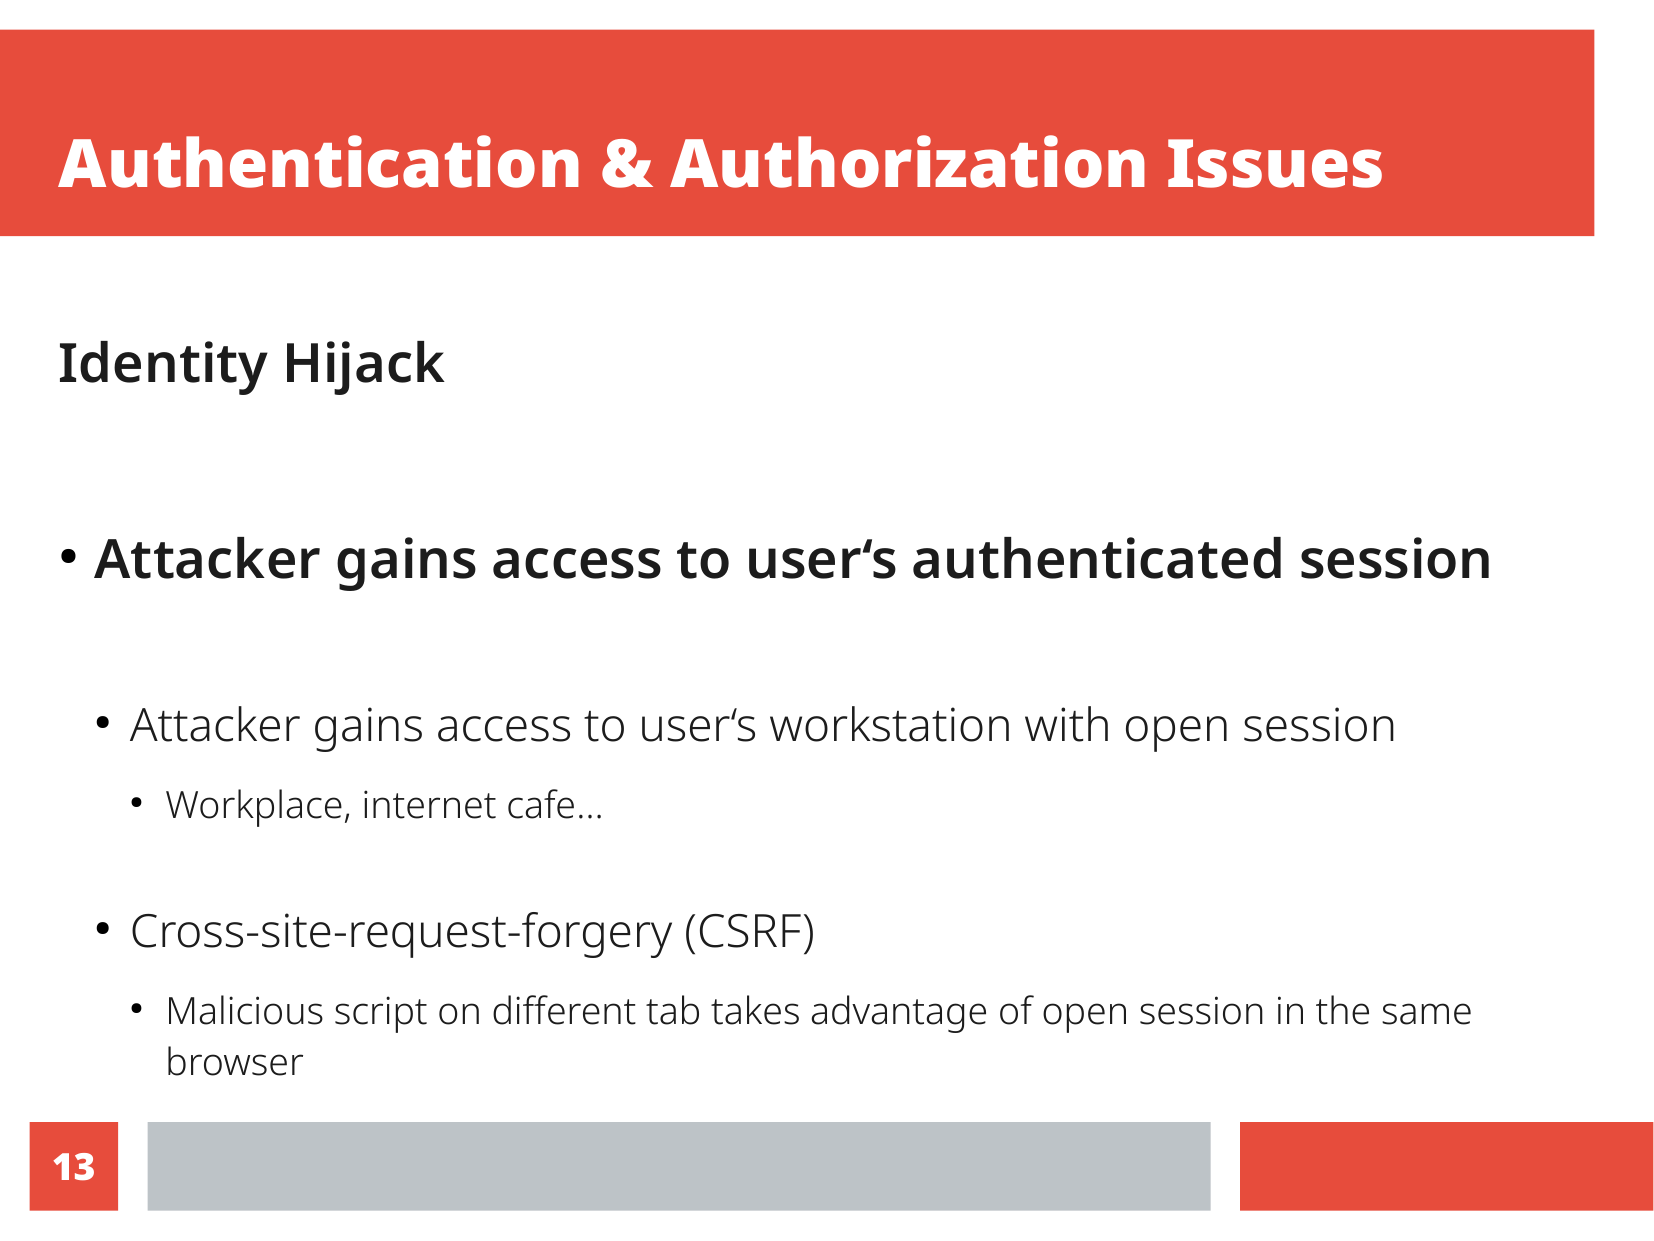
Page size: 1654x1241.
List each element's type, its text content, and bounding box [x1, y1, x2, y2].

list Identity Hijack Attacker gains access to user‘s authenticated session Attacker gains access to user‘s workstation with open session Workplace, internet cafe… Cross-site-request-forgery (CSRF) Malicious script on different tab takes advantage of open session in the same browser [59, 324, 1565, 1093]
title Authentication & Authorization Issues [59, 59, 1595, 207]
